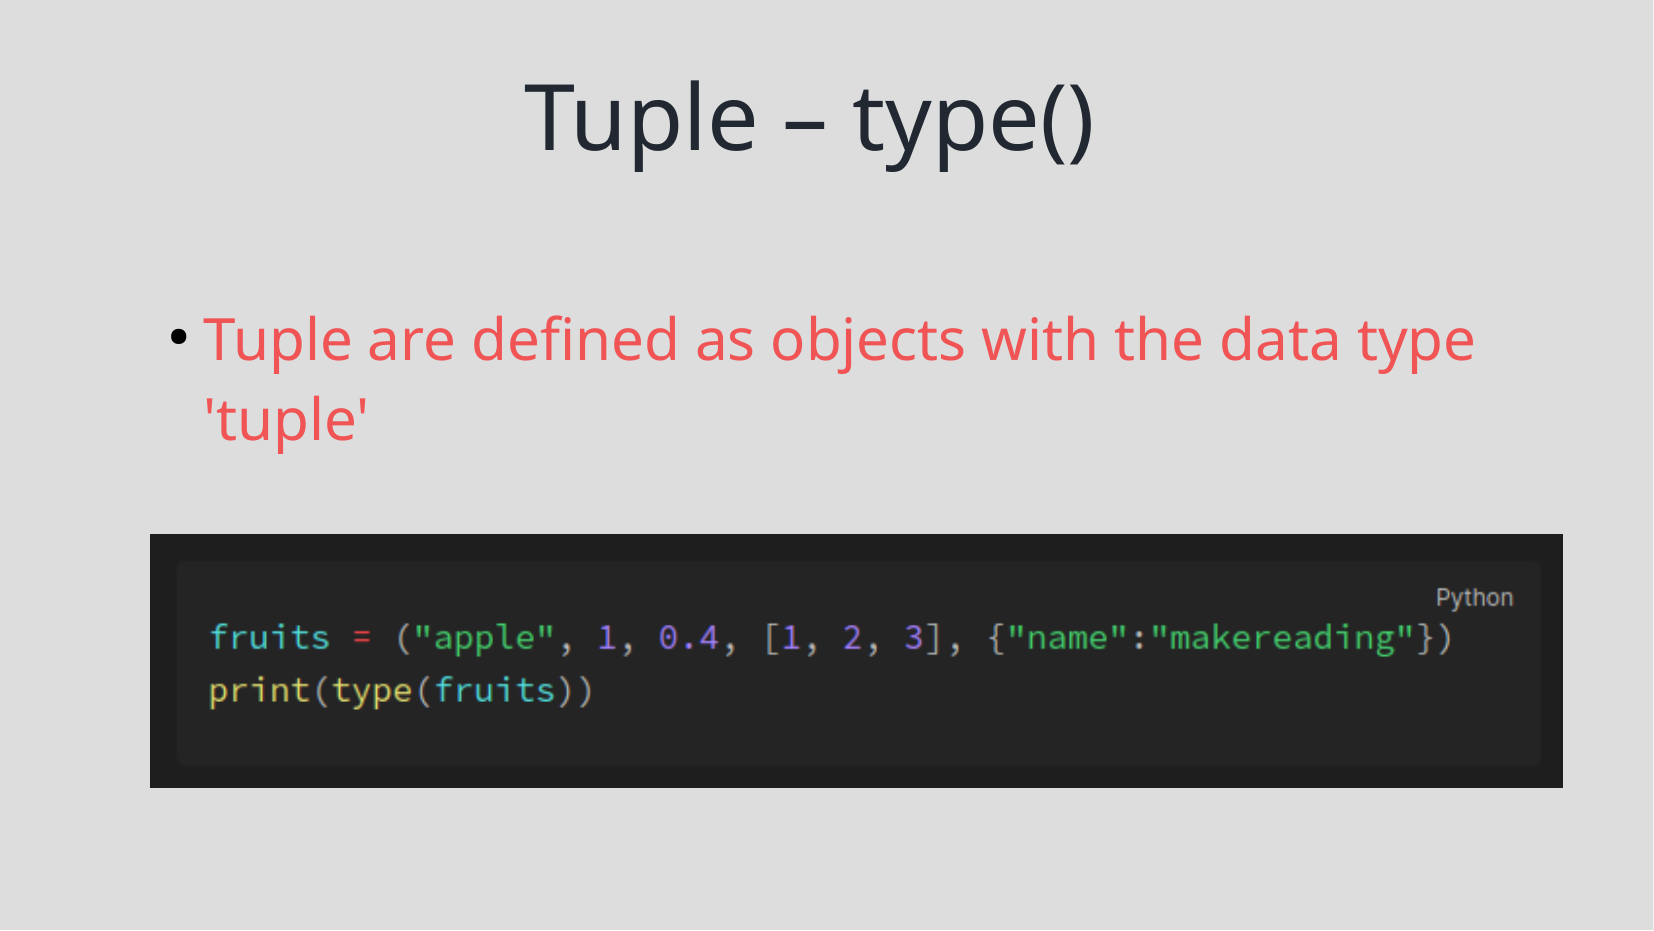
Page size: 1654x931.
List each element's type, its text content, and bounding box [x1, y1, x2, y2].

picture [150, 534, 1563, 788]
text_box Tuple are defined as objects with the data type 'tuple' [153, 291, 1654, 451]
title Tuple – type() [82, 37, 1538, 193]
